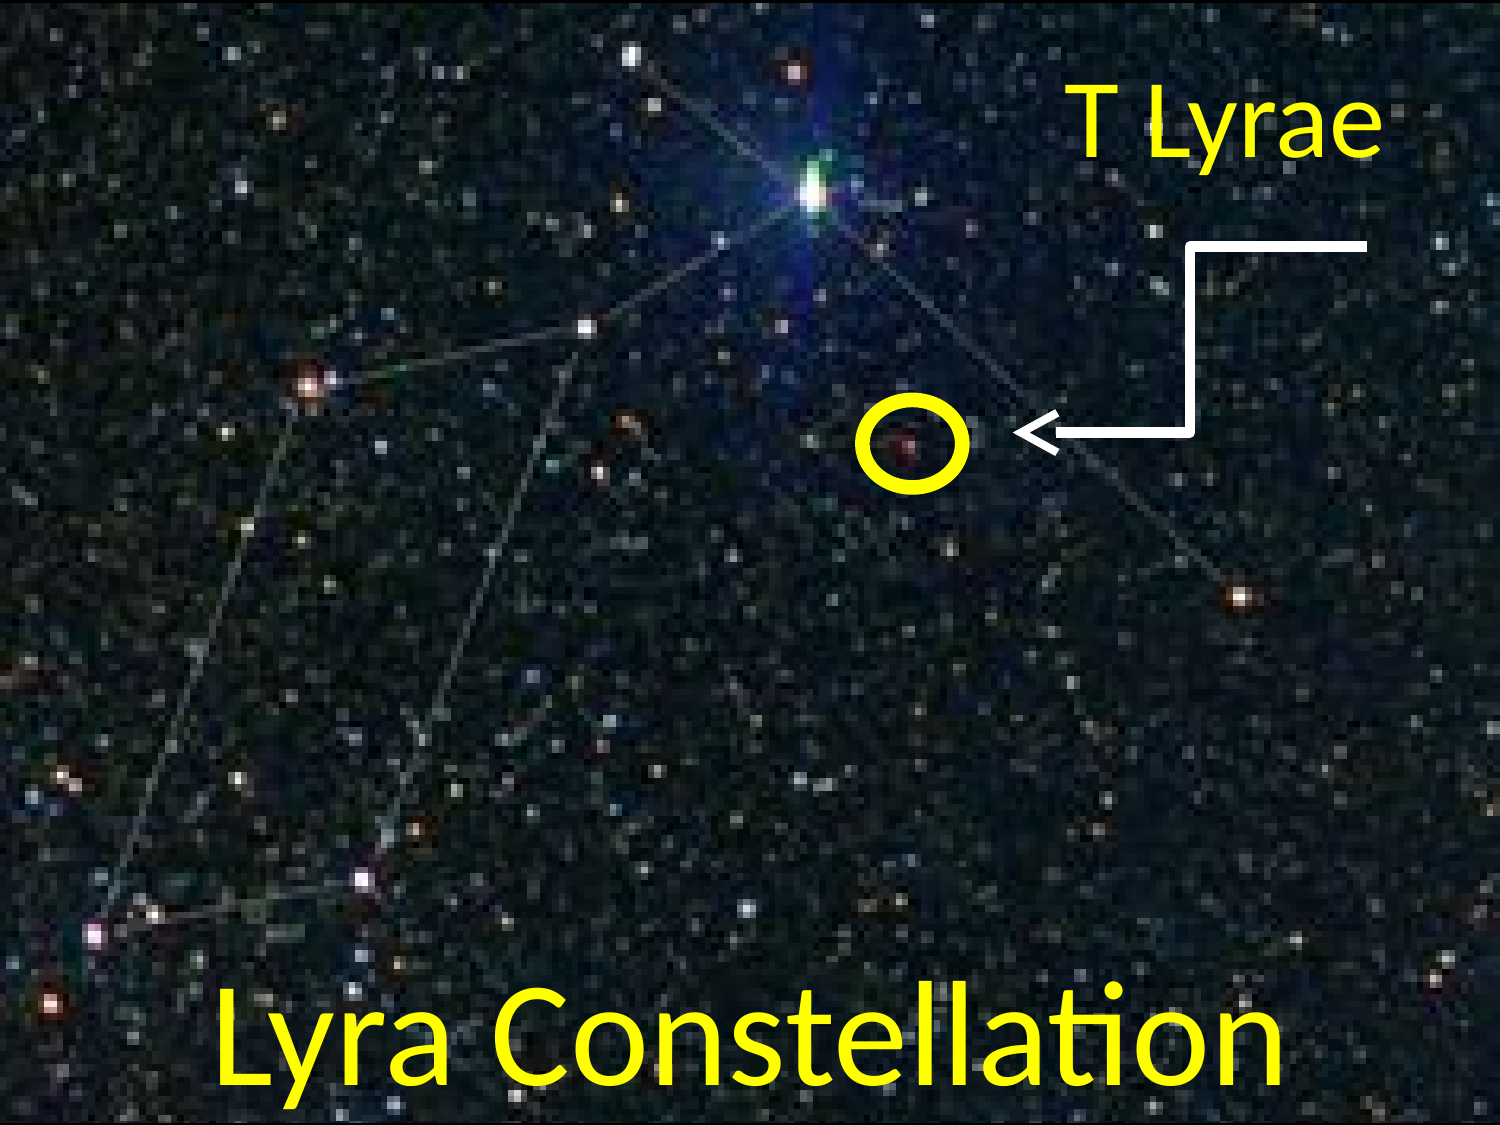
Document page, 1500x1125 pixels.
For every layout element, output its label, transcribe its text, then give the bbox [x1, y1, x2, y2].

picture [0, 3, 1500, 1123]
text_box Lyra Constellation [95, 928, 1405, 1123]
text_box T Lyrae [1050, 37, 1500, 188]
